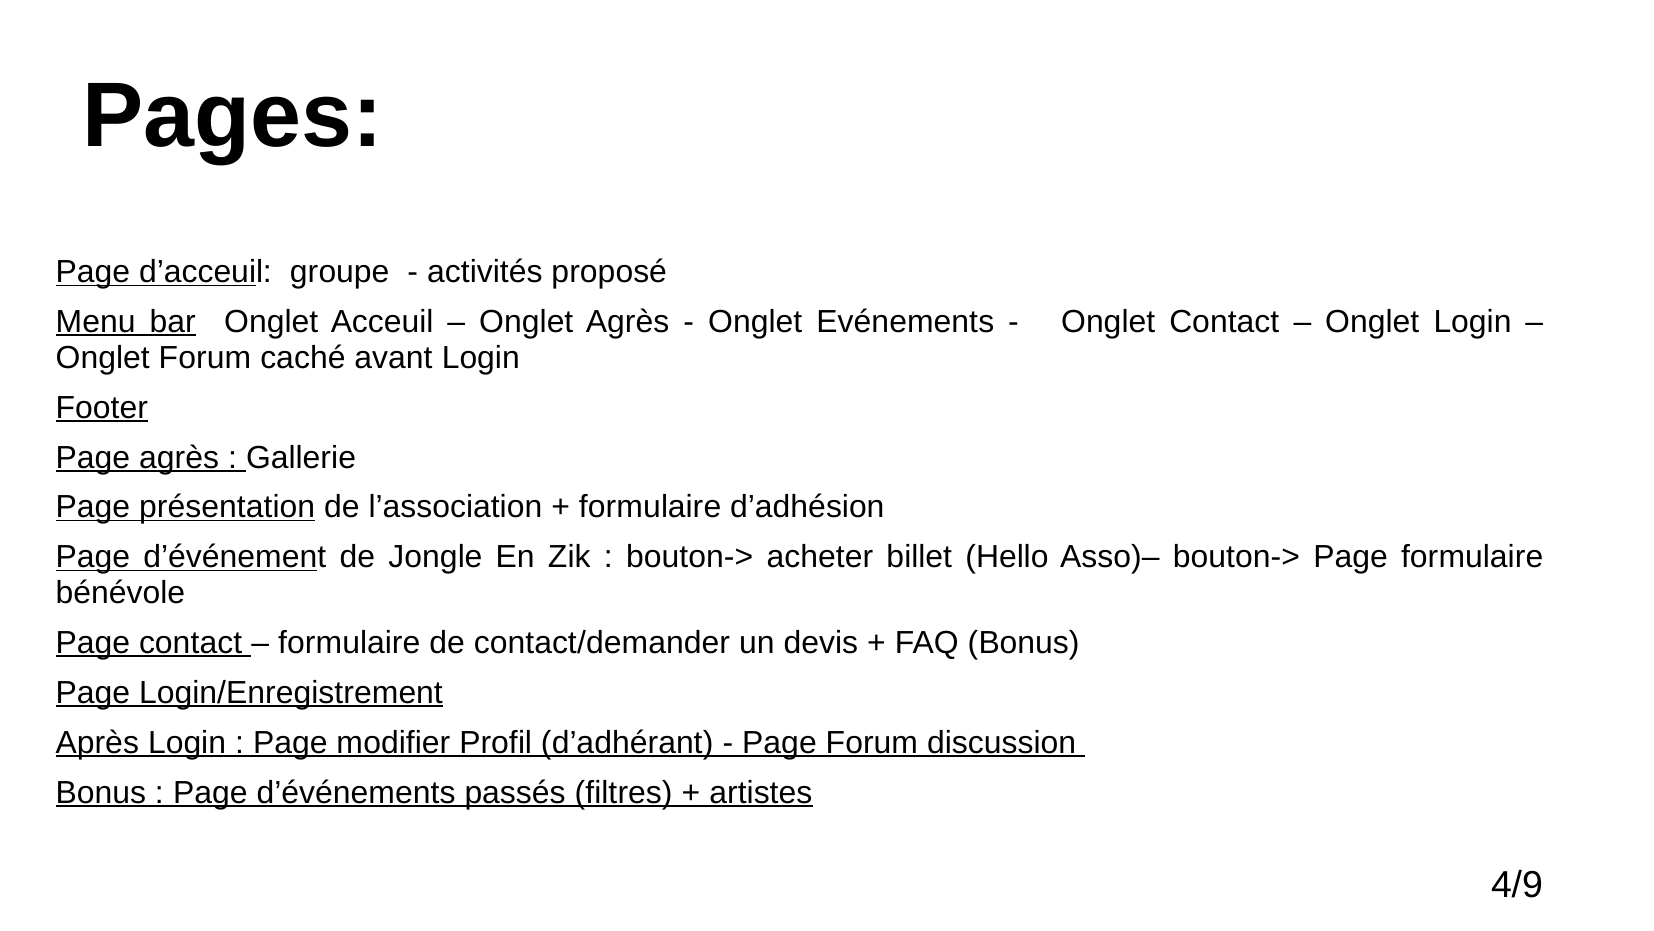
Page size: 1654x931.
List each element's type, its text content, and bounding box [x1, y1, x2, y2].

text_box 4/9 [1476, 856, 1559, 914]
title Pages: [82, 37, 1571, 193]
list Page d’acceuil: groupe - activités proposé Menu bar Onglet Acceuil – Onglet Agrès - Onglet Evénements - Onglet Contact – Onglet Login – Onglet Forum caché avant Login Footer Page agrès : Gallerie Page présentation de l’association + formulaire d’adhésion Page d’événement de Jongle En Zik : bouton-> acheter billet (Hello Asso)– bouton-> Page formulaire bénévole Page contact – formulaire de contact/demander un devis + FAQ (Bonus) Page Login/Enregistrement Après Login : Page modifier Profil (d’adhérant) - Page Forum discussion Bonus : Page d’événements passés (filtres) + artistes [55, 203, 1544, 813]
